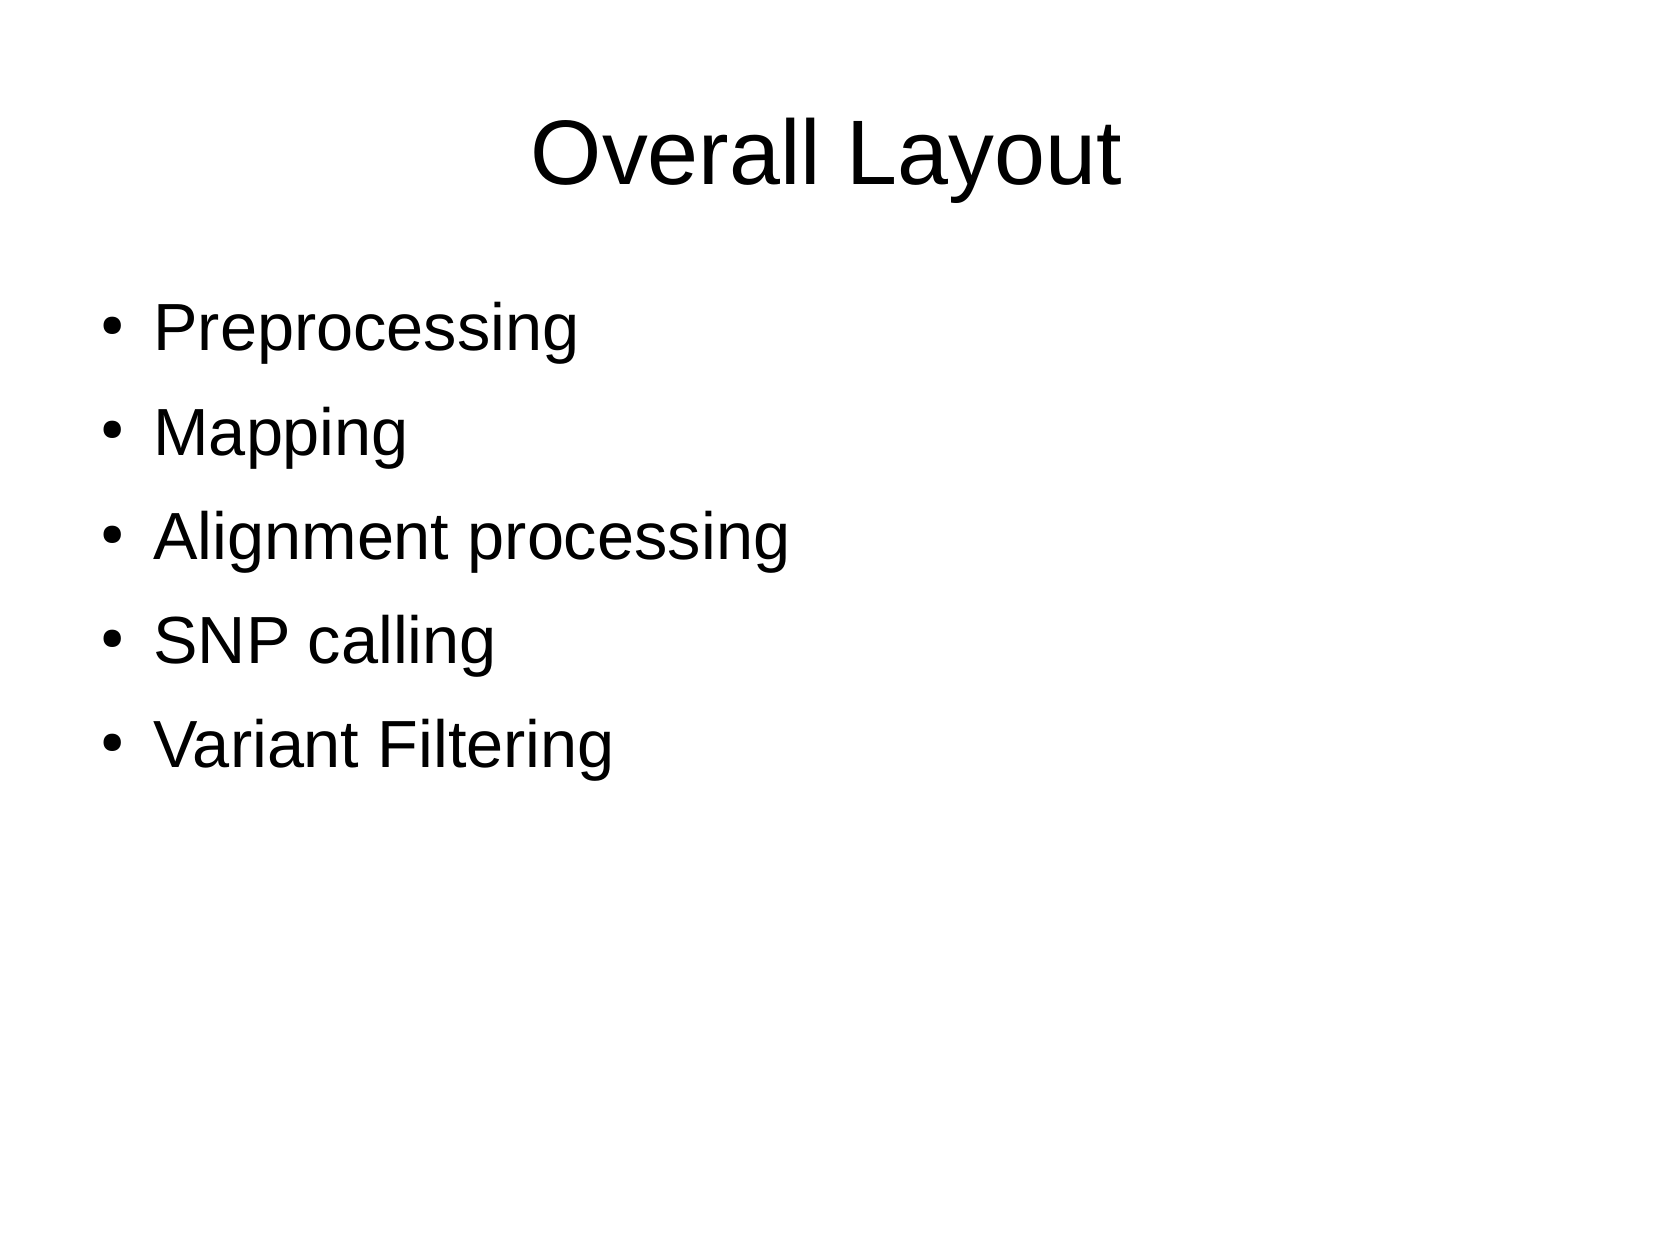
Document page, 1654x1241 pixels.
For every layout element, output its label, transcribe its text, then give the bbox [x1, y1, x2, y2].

title Overall Layout [82, 49, 1571, 257]
list Preprocessing Mapping Alignment processing SNP calling Variant Filtering [82, 290, 1571, 1010]
